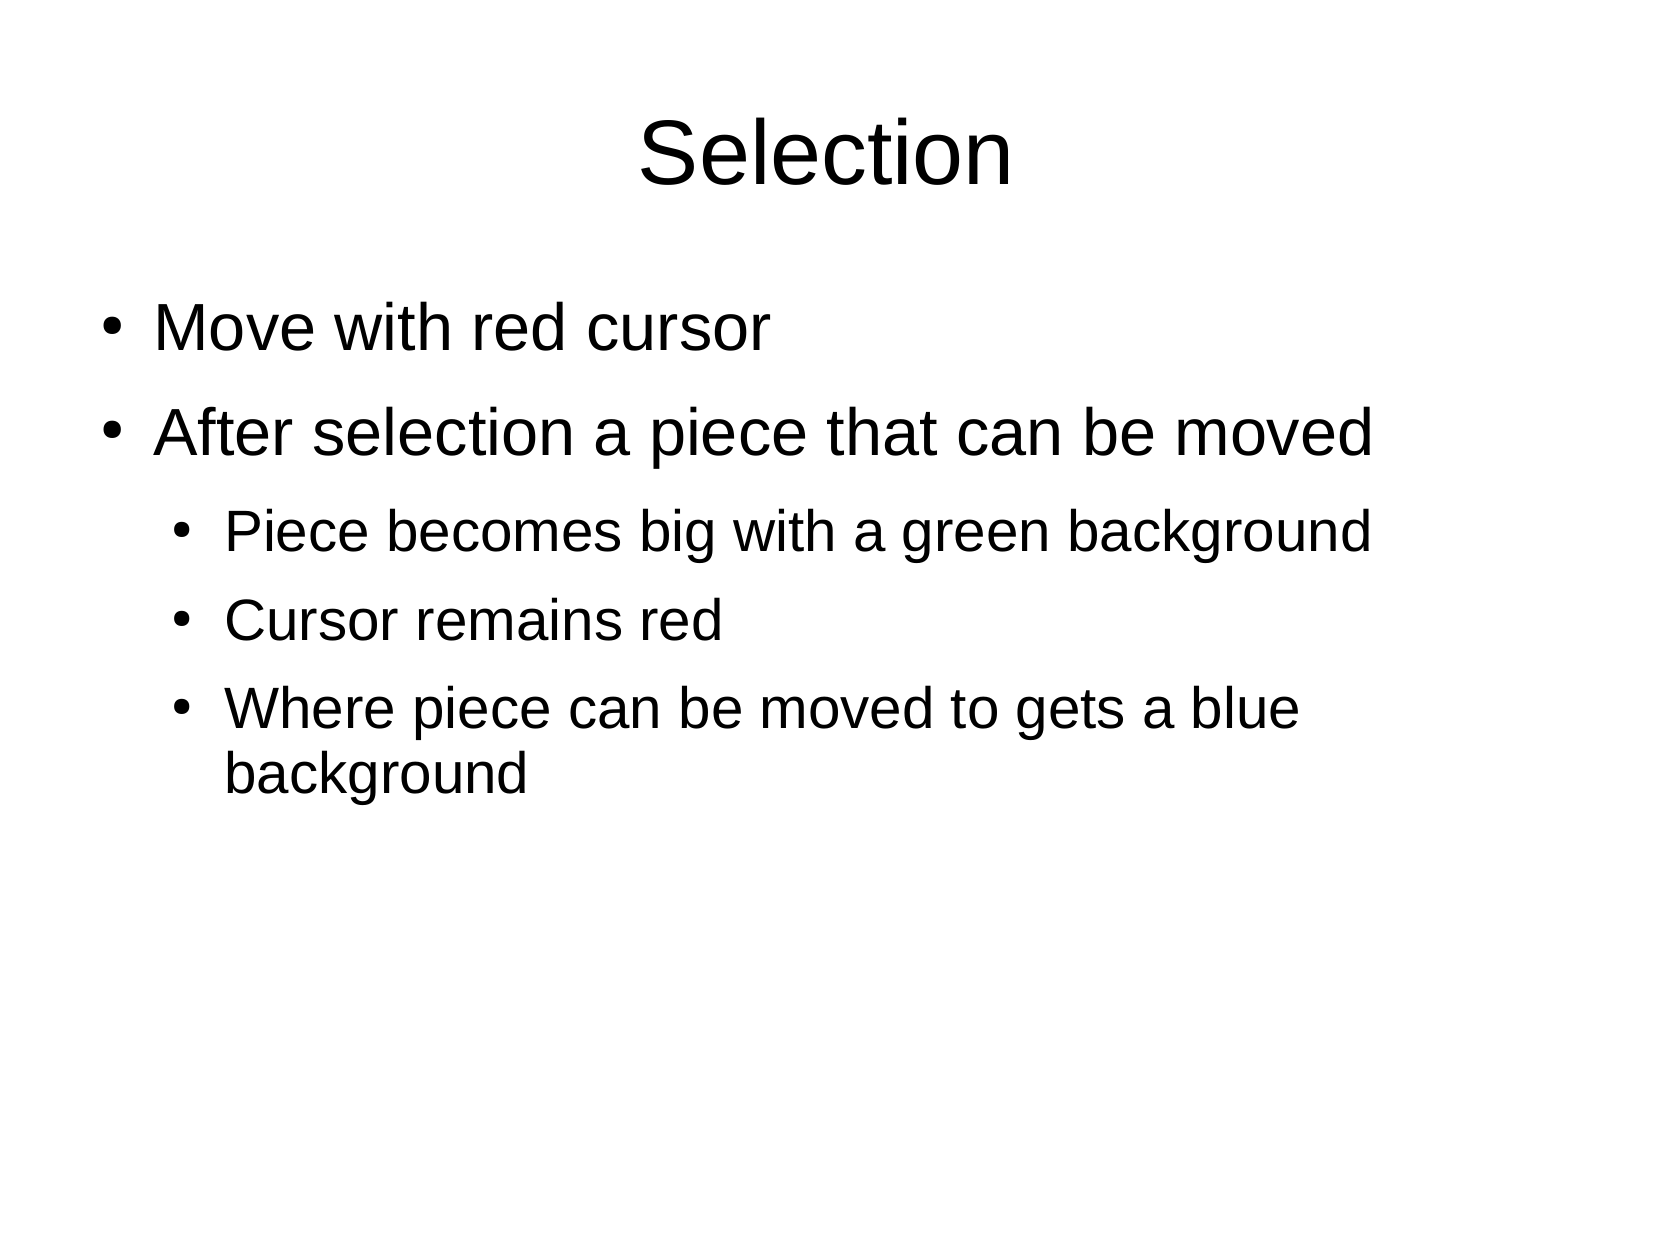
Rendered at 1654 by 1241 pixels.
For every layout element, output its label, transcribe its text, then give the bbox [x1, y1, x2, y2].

title Selection [82, 49, 1571, 257]
list Move with red cursor After selection a piece that can be moved Piece becomes big with a green background Cursor remains red Where piece can be moved to gets a blue background [82, 290, 1571, 1109]
